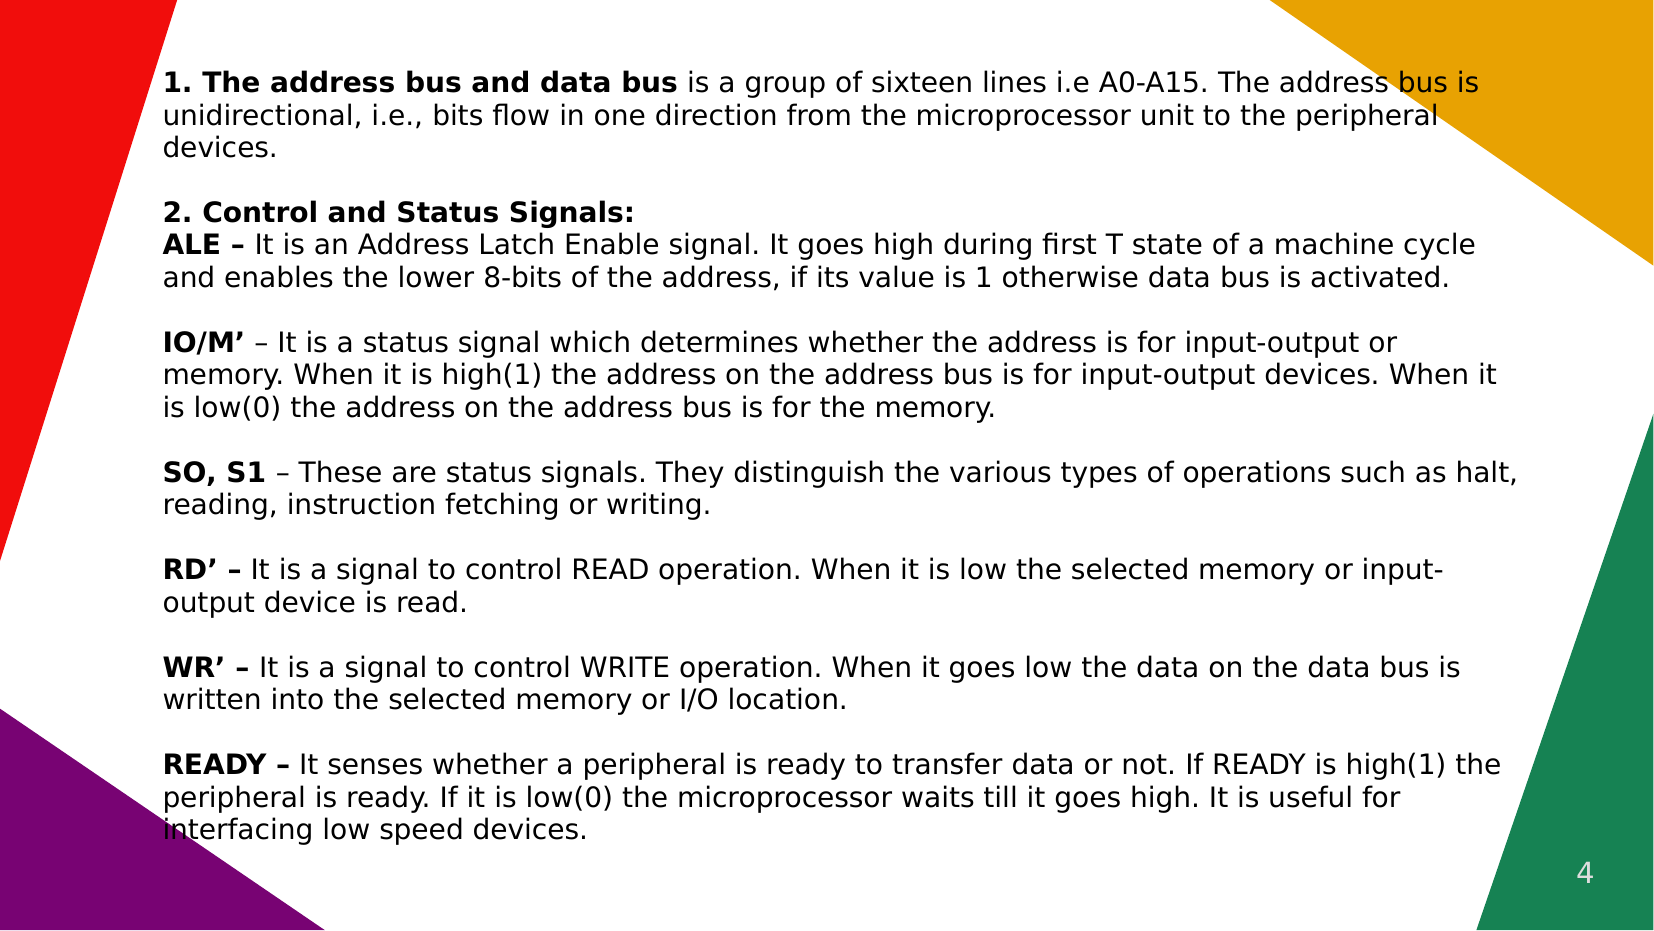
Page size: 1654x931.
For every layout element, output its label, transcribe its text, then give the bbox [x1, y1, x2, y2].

text_box 1. The address bus and data bus is a group of sixteen lines i.e A0-A15. The address bus is unidirectional, i.e., bits flow in one direction from the microprocessor unit to the peripheral devices. 2. Control and Status Signals: ALE – It is an Address Latch Enable signal. It goes high during first T state of a machine cycle and enables the lower 8-bits of the address, if its value is 1 otherwise data bus is activated. IO/M’ – It is a status signal which determines whether the address is for input-output or memory. When it is high(1) the address on the address bus is for input-output devices. When it is low(0) the address on the address bus is for the memory. SO, S1 – These are status signals. They distinguish the various types of operations such as halt, reading, instruction fetching or writing. RD’ – It is a signal to control READ operation. When it is low the selected memory or input-output device is read. WR’ – It is a signal to control WRITE operation. When it goes low the data on the data bus is written into the selected memory or I/O location. READY – It senses whether a peripheral is ready to transfer data or not. If READY is high(1) the peripheral is ready. If it is low(0) the microprocessor waits till it goes high. It is useful for interfacing low speed devices. [147, 59, 1536, 827]
